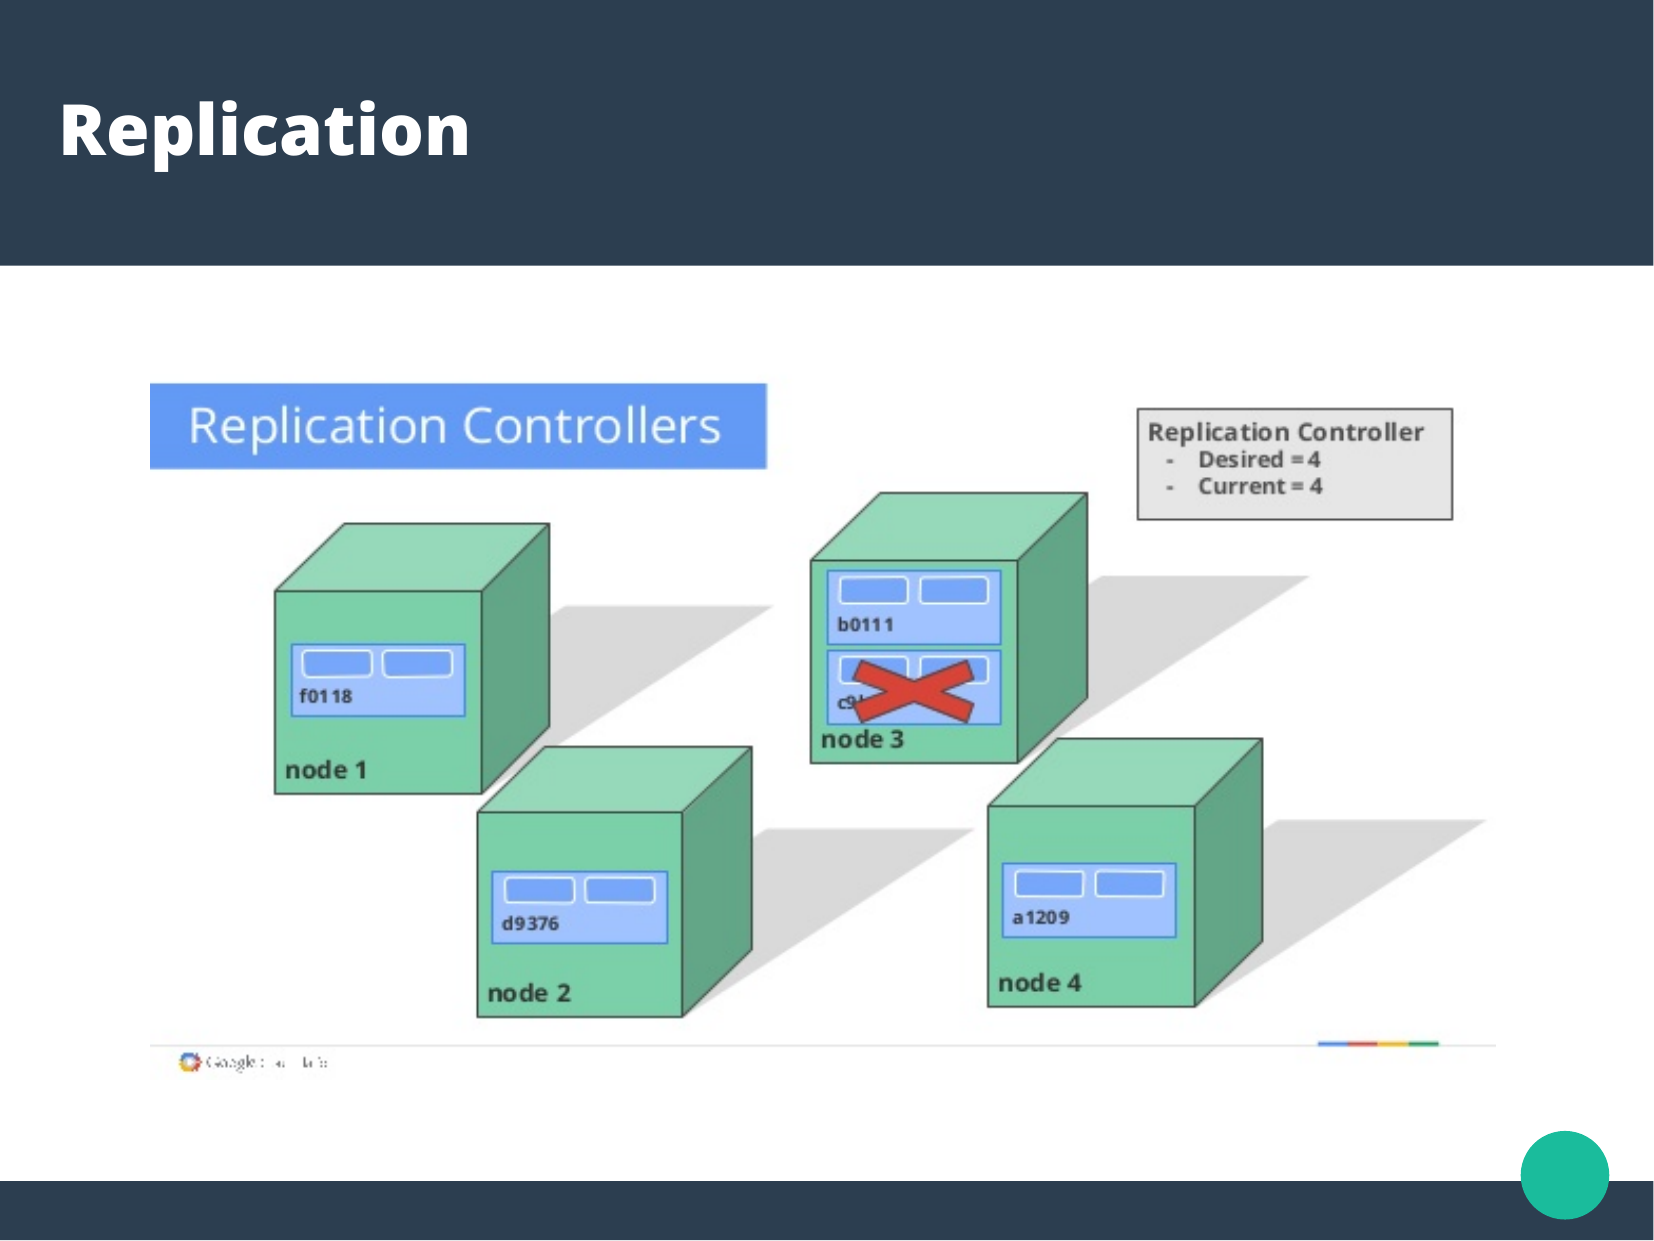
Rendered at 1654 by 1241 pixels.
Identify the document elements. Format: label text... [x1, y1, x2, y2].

picture [150, 343, 1496, 1081]
title Replication [59, 49, 1595, 207]
